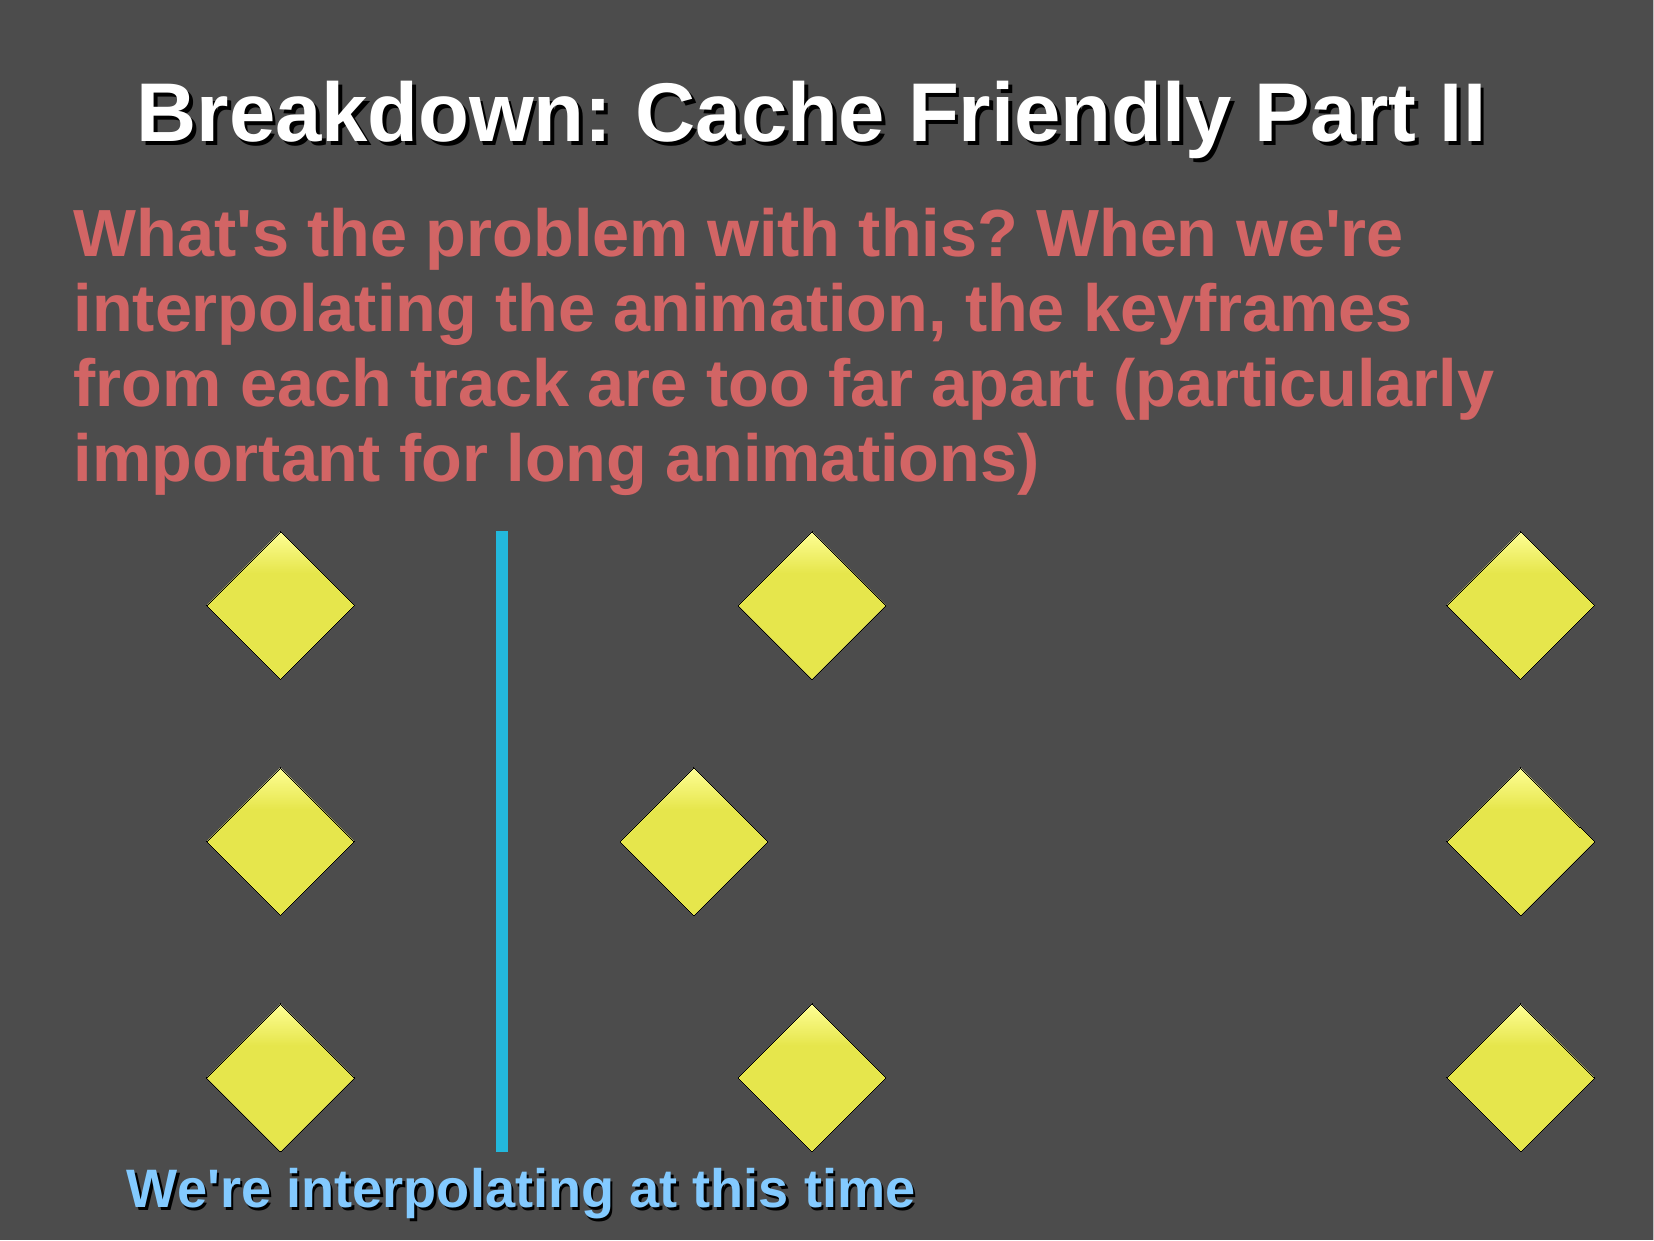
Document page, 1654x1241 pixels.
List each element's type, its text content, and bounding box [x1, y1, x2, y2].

text_box What's the problem with this? When we're interpolating the animation, the keyframes from each track are too far apart (particularly important for long animations) [59, 188, 1565, 503]
text_box [1446, 767, 1595, 916]
text_box [206, 767, 355, 916]
text_box [206, 1003, 355, 1151]
text_box [206, 531, 355, 680]
text_box [738, 531, 886, 680]
text_box [738, 1003, 886, 1151]
text_box [1446, 531, 1595, 680]
text_box We're interpolating at this time [112, 1151, 975, 1241]
text_box [620, 767, 768, 916]
text_box Breakdown: Cache Friendly Part II [88, 59, 1536, 168]
text_box [1446, 1003, 1595, 1152]
